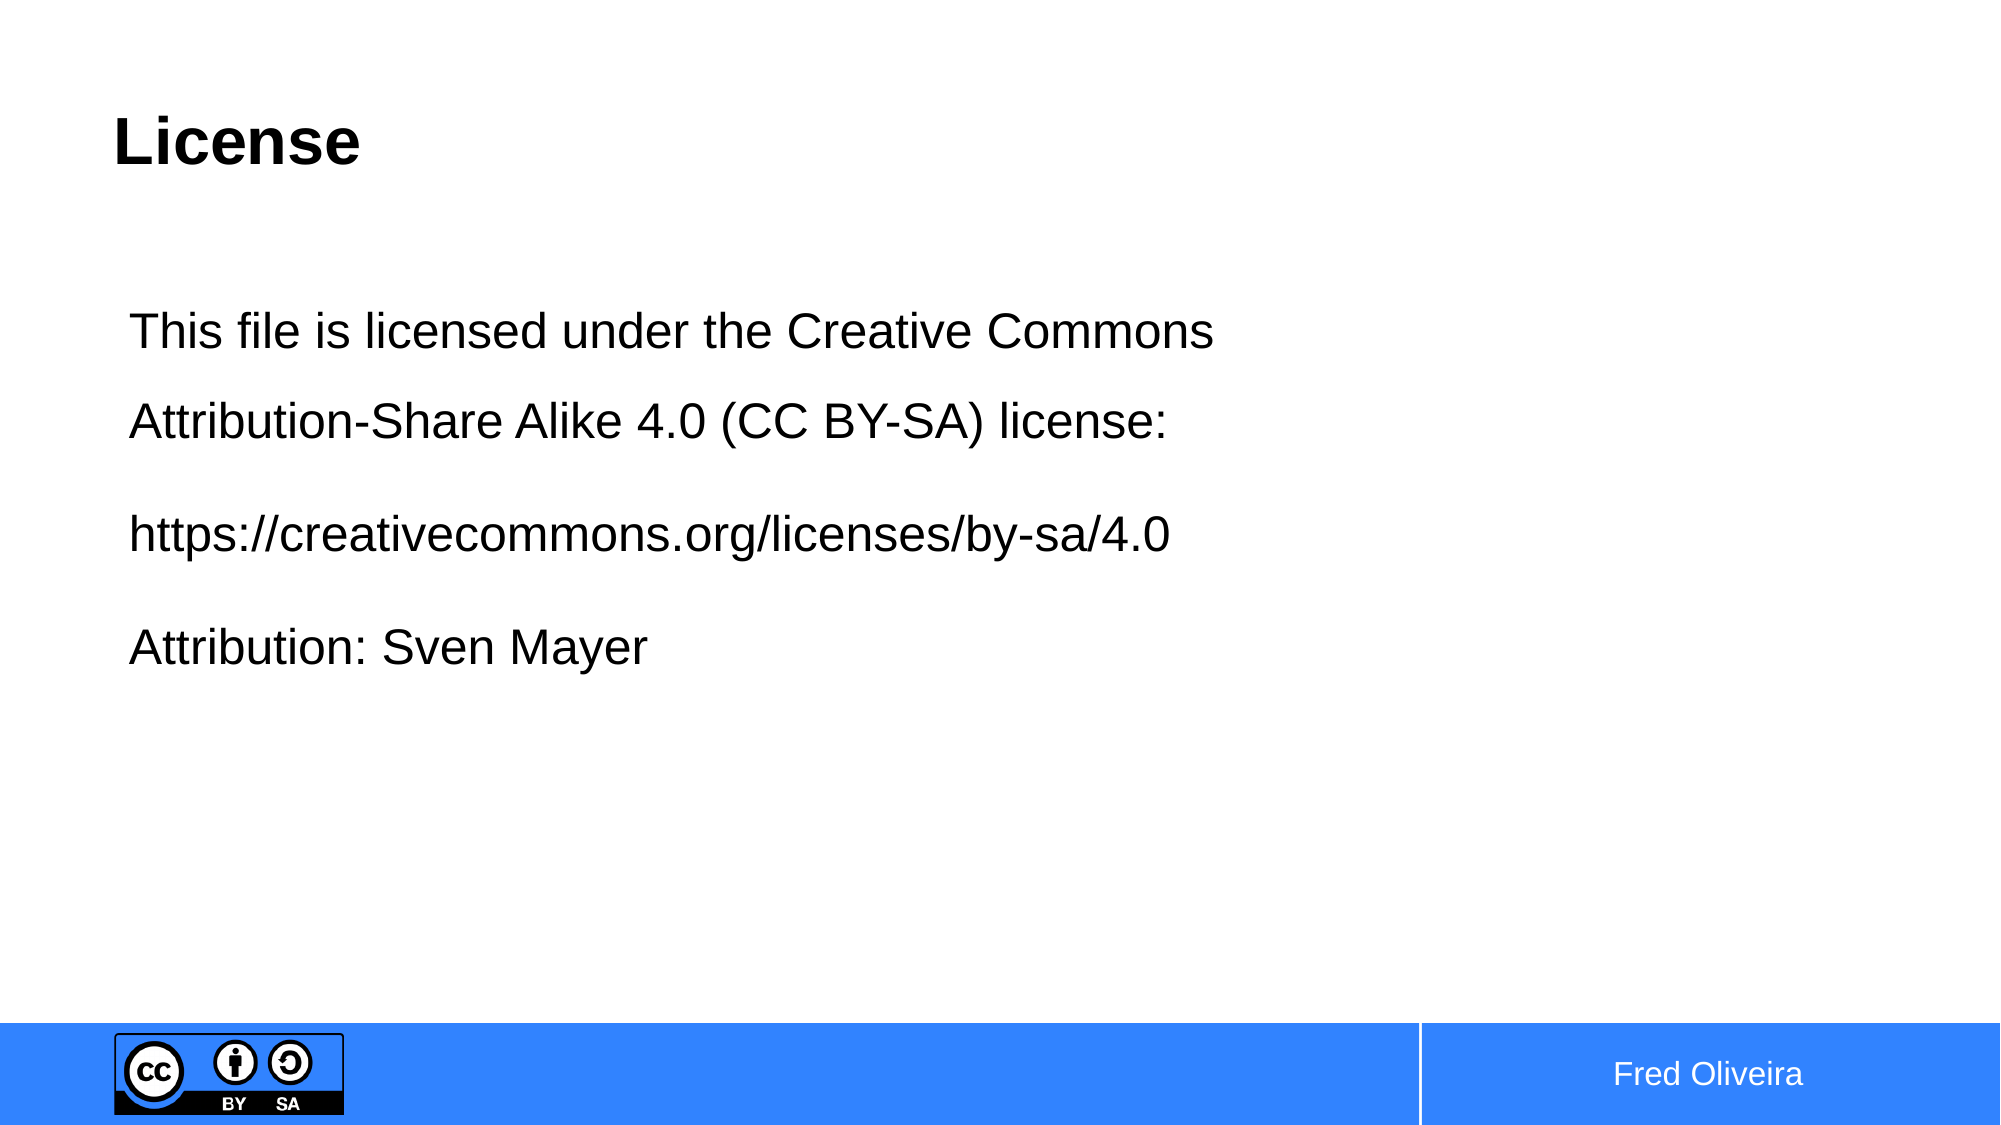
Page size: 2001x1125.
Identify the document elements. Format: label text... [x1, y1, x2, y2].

list This file is licensed under the Creative Commons Attribution-Share Alike 4.0 (CC BY-SA) license: https://creativecommons.org/licenses/by-sa/4.0 Attribution: Sven Mayer [114, 261, 1420, 1006]
picture [114, 1033, 344, 1115]
footer Fred Oliveira [1442, 1042, 1975, 1102]
title License [114, 19, 1420, 179]
